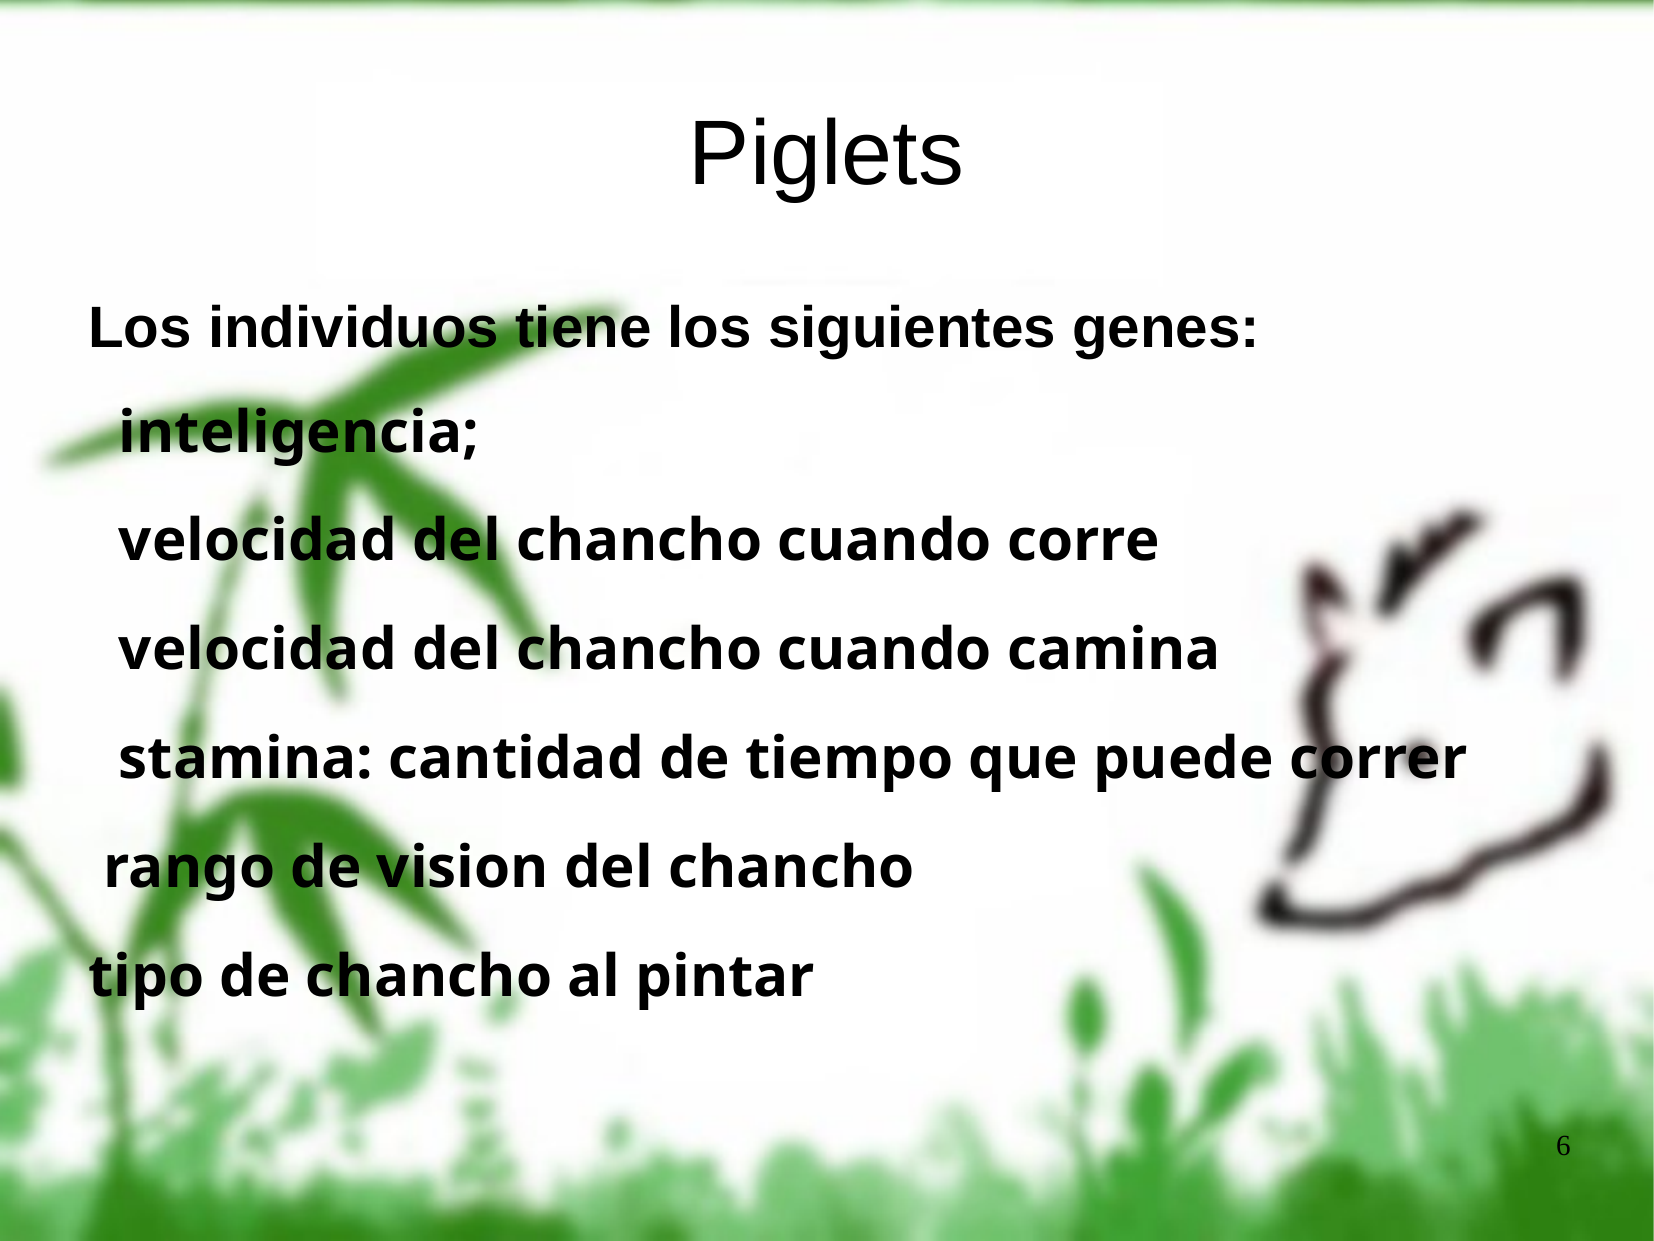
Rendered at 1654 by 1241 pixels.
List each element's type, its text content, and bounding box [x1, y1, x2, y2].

list Los individuos tiene los siguientes genes: inteligencia; velocidad del chancho cuando corre velocidad del chancho cuando camina stamina: cantidad de tiempo que puede correr rango de vision del chancho tipo de chancho al pintar [88, 295, 1577, 1100]
picture [0, 0, 1654, 1241]
title Piglets [82, 49, 1571, 257]
